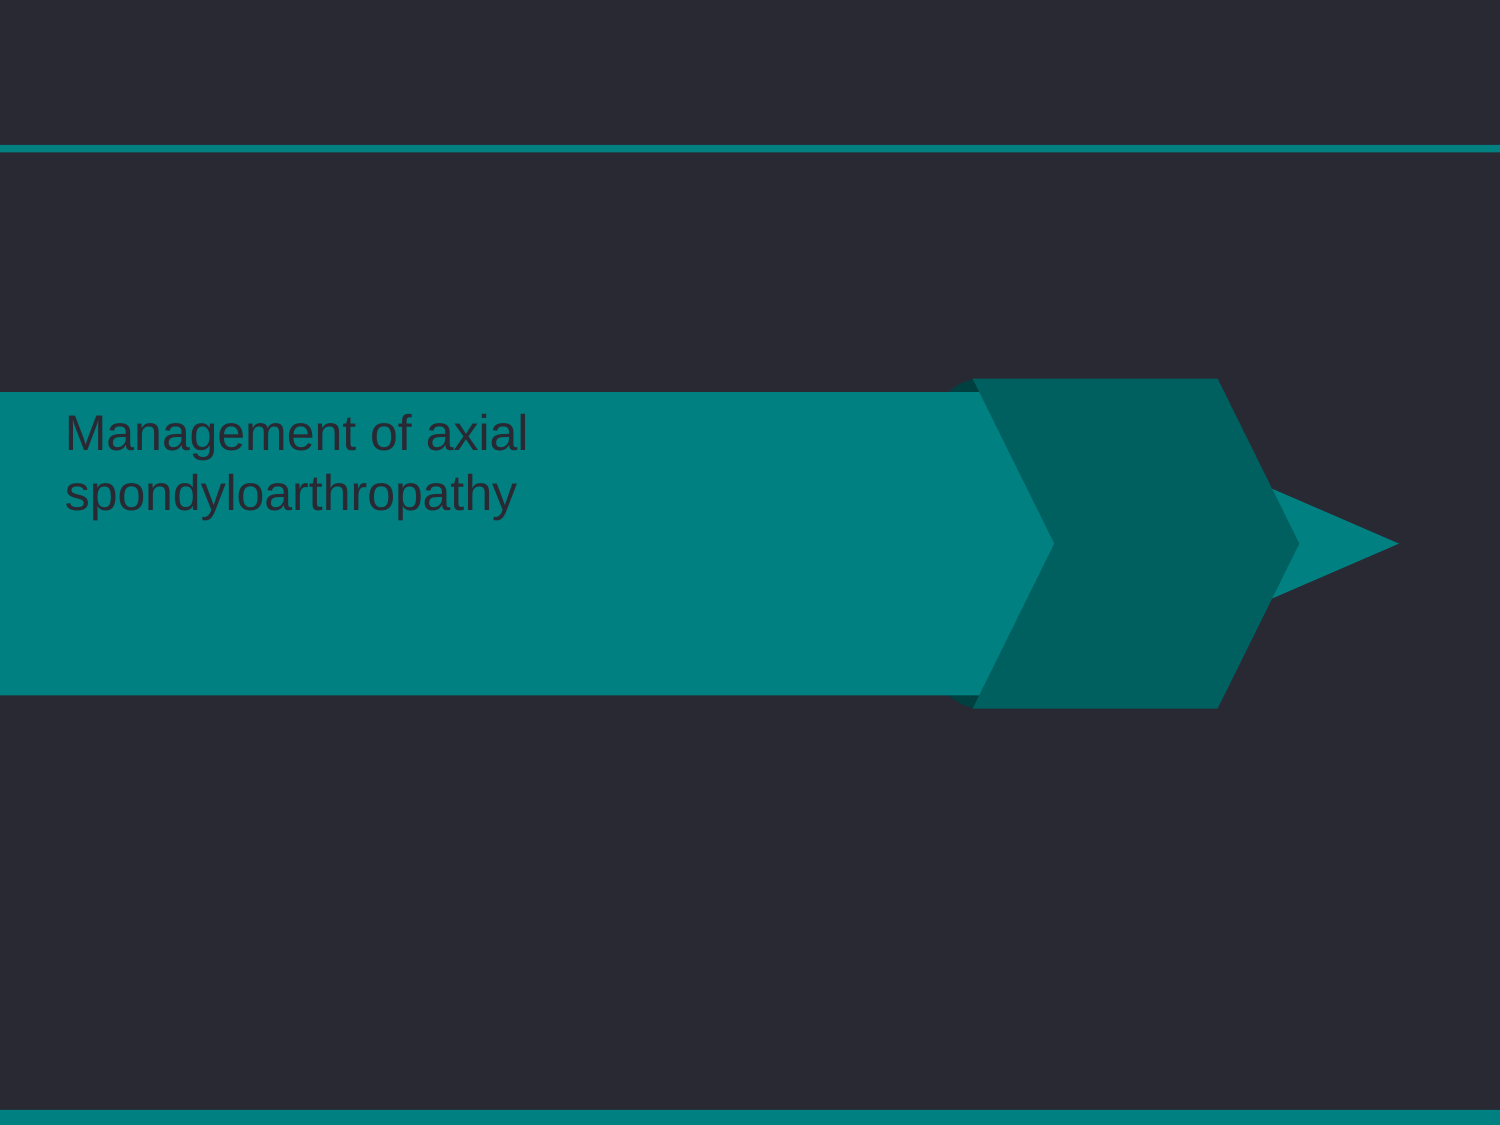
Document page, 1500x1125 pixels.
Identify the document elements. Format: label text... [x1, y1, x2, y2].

title Management of axial spondyloarthropathy [50, 392, 973, 695]
